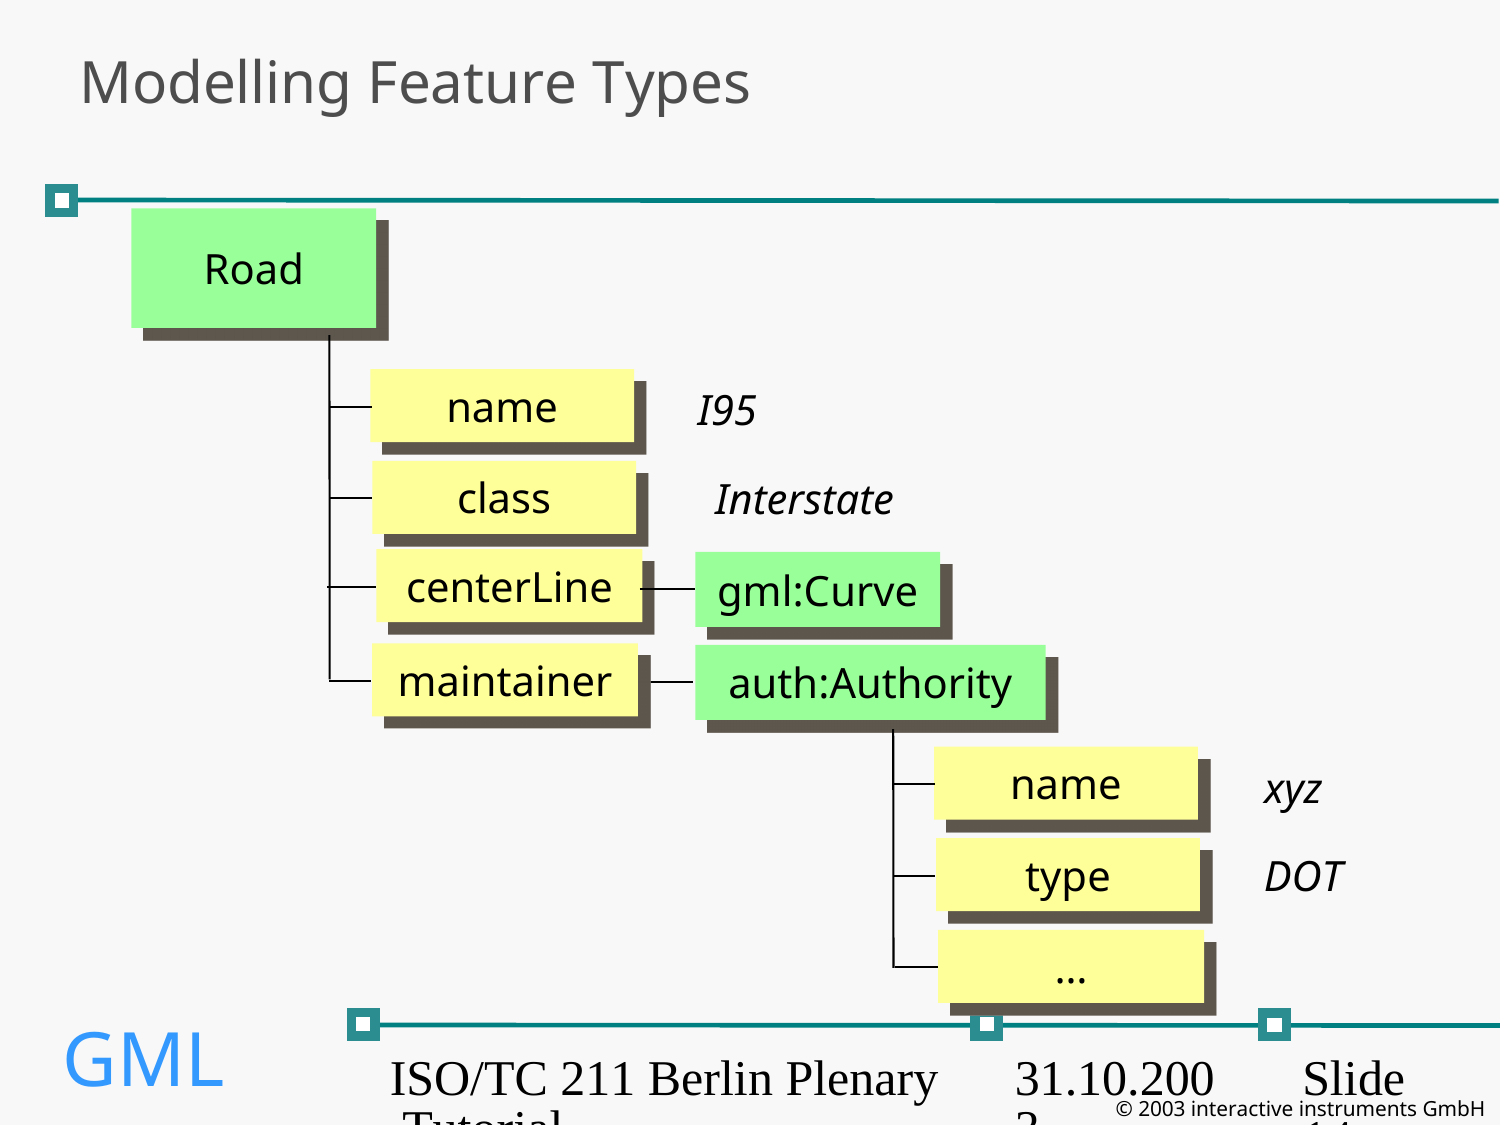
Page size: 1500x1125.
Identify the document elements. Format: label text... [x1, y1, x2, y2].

text_box name [370, 369, 635, 443]
title Modelling Feature Types [64, 37, 1427, 188]
text_box type [936, 838, 1200, 912]
text_box gml:Curve [695, 551, 941, 627]
text_box Interstate [700, 464, 909, 531]
text_box DOT [1249, 842, 1358, 908]
text_box class [372, 460, 637, 534]
text_box name [934, 746, 1198, 820]
text_box xyz [1249, 753, 1338, 820]
text_box centerLine [376, 549, 643, 623]
text_box auth:Authority [695, 644, 1046, 720]
text_box I95 [682, 376, 772, 443]
text_box maintainer [372, 643, 638, 717]
text_box … [938, 929, 1205, 1003]
text_box Road [131, 208, 377, 328]
